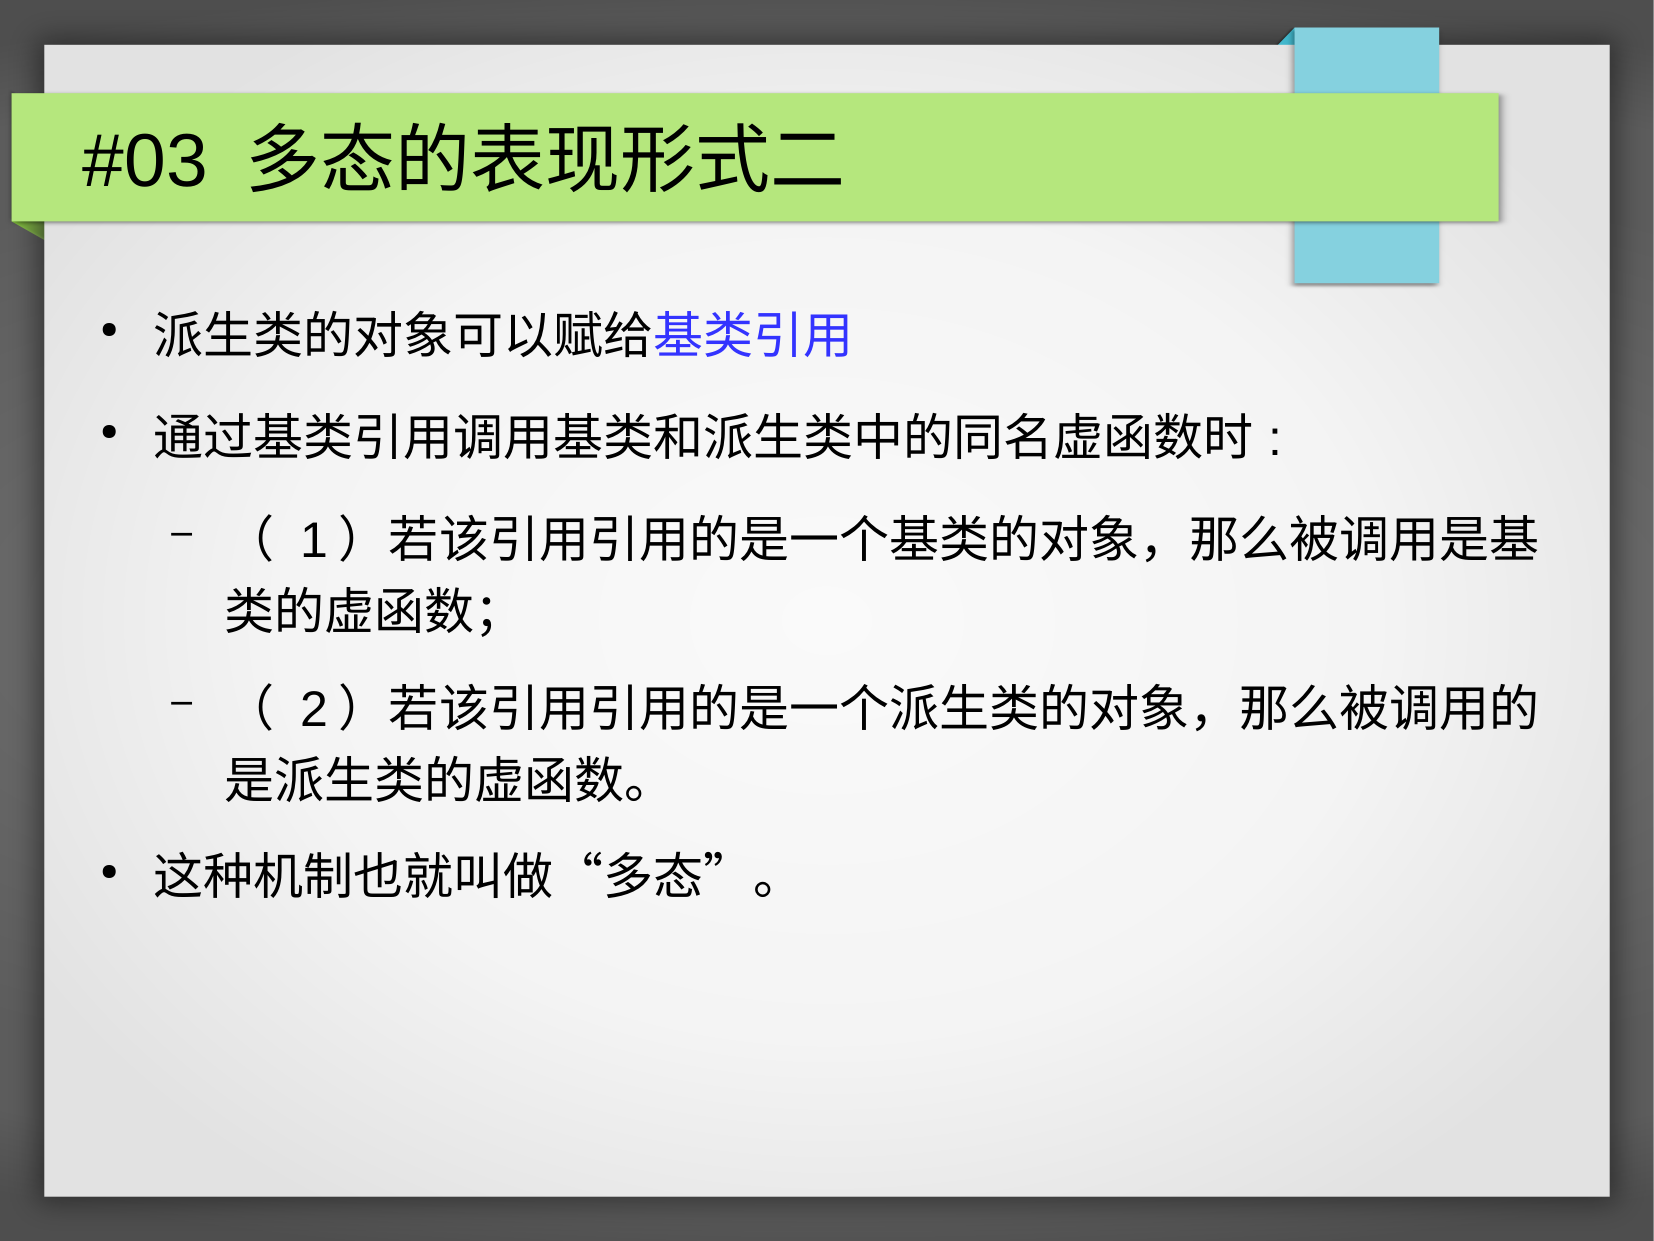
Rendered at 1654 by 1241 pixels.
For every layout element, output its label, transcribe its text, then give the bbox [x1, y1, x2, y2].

list 派生类的对象可以赋给基类引用 通过基类引用调用基类和派生类中的同名虚函数时: （ 1）若该引用引用的是一个基类的对象，那么被调用是基类的虚函数； （ 2）若该引用引用的是一个派生类的对象，那么被调用的是派生类的虚函数。 这种机制也就叫做“多态”。 [82, 295, 1571, 1015]
picture [0, 0, 1654, 1241]
title #03 多态的表现形式二 [82, 94, 1264, 213]
